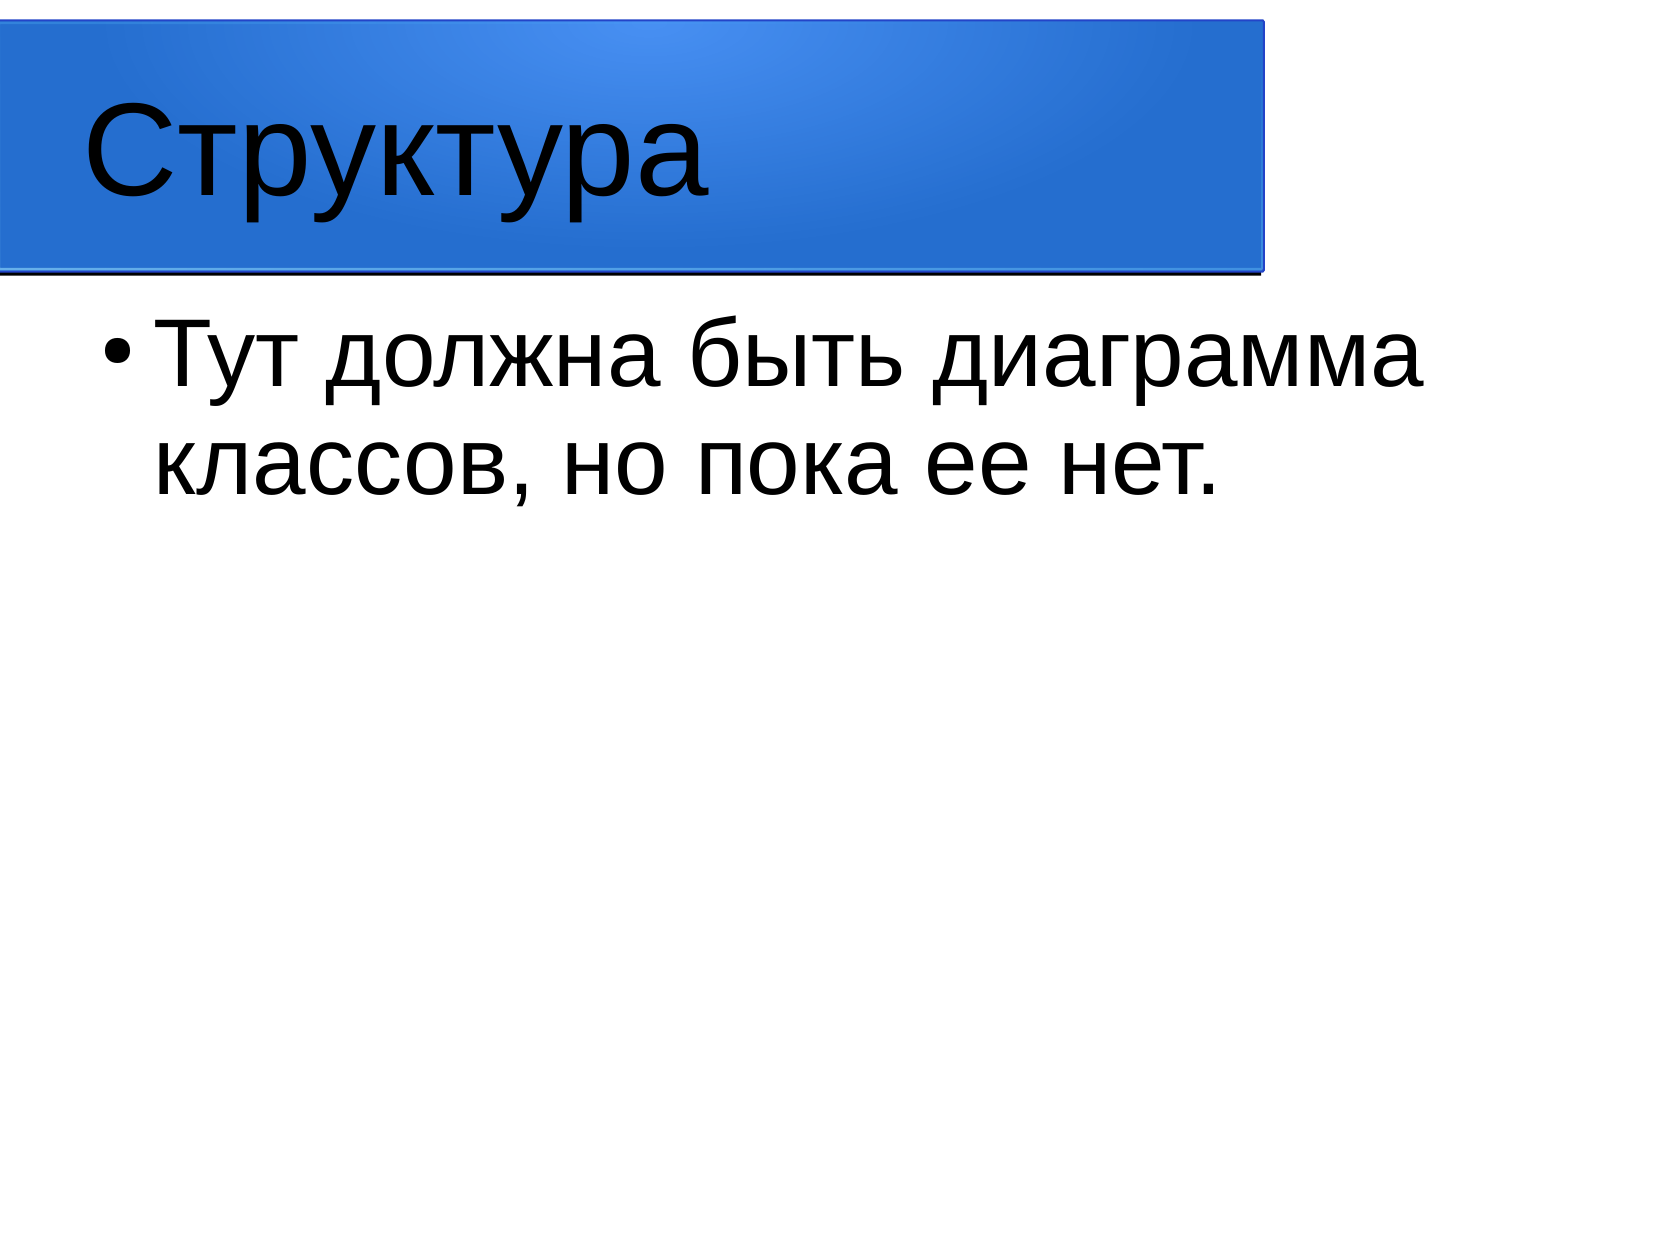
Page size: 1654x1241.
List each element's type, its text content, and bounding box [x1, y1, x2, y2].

title Структура [82, 47, 1235, 252]
list Тут должна быть диаграмма классов, но пока ее нет. [82, 299, 1571, 1019]
